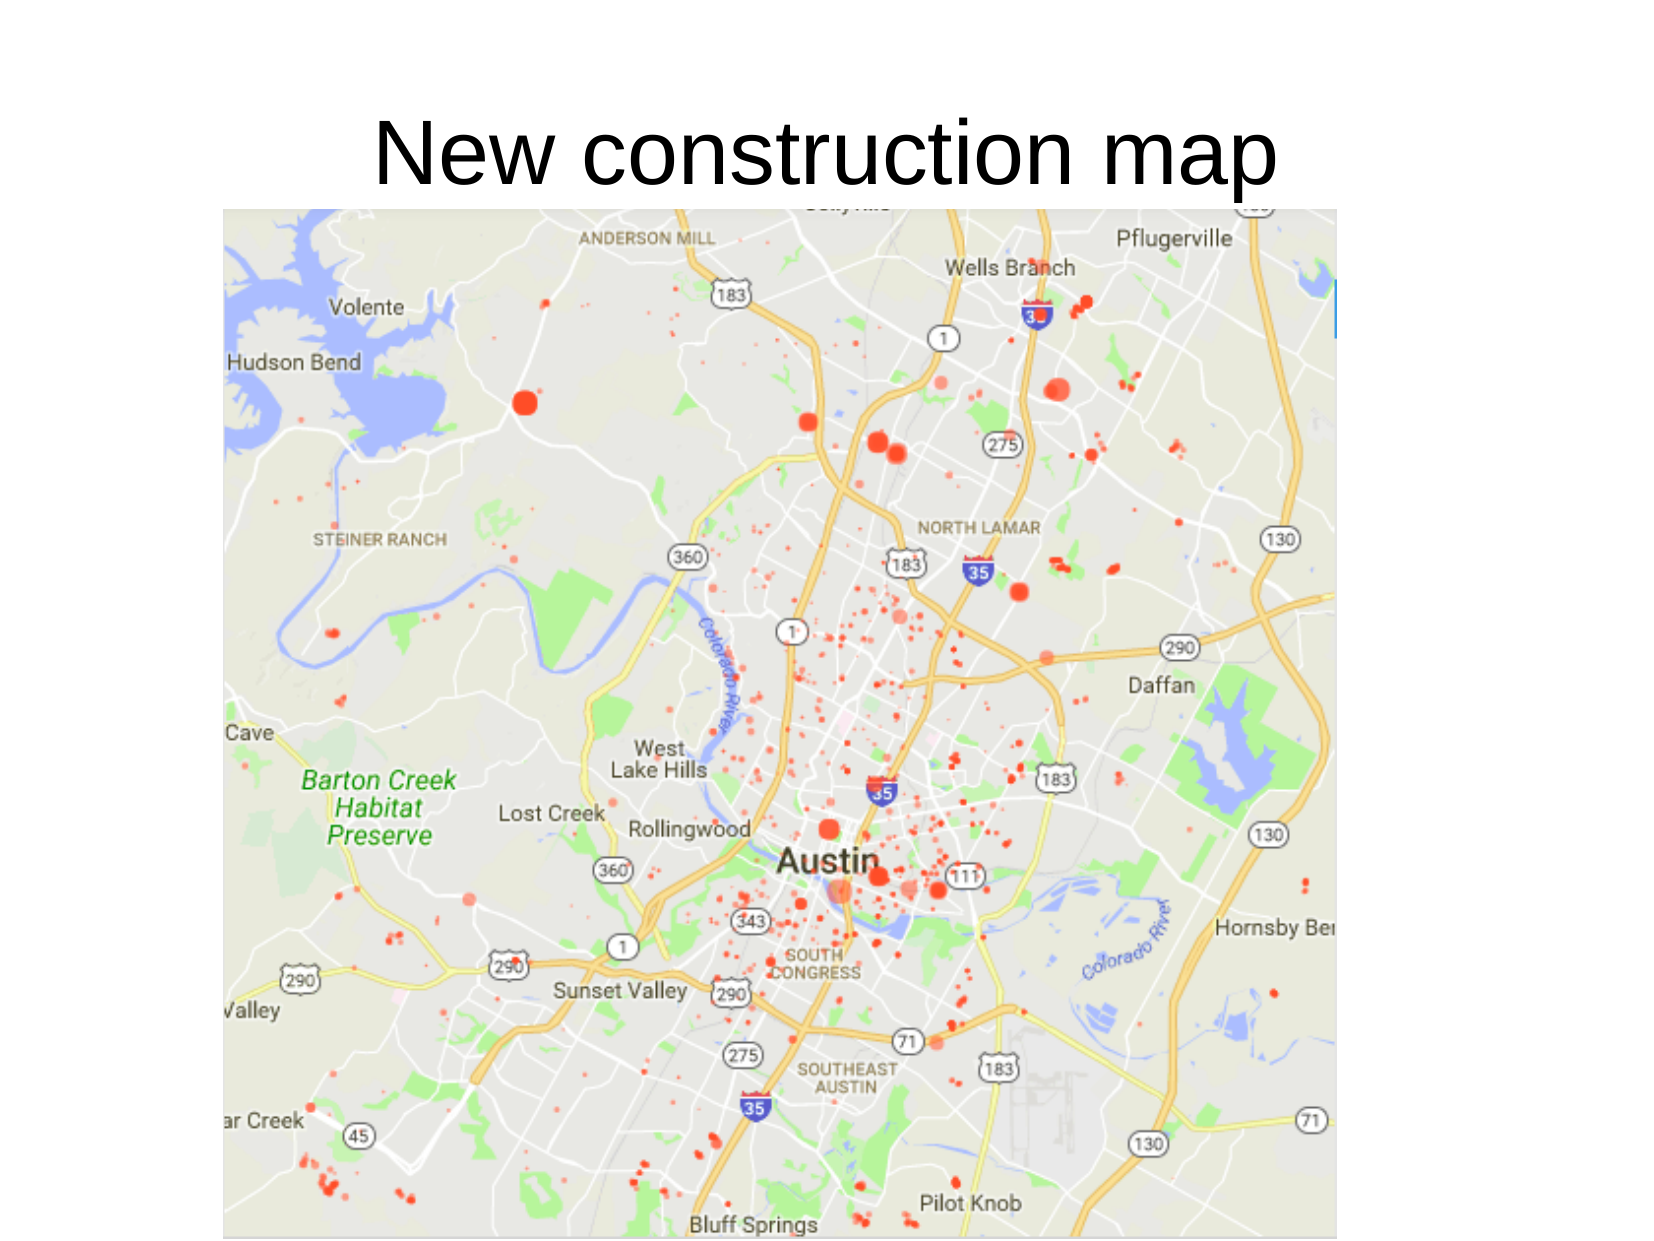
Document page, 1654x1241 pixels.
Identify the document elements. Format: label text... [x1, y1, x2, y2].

picture [223, 209, 1337, 1239]
title New construction map [82, 49, 1571, 257]
